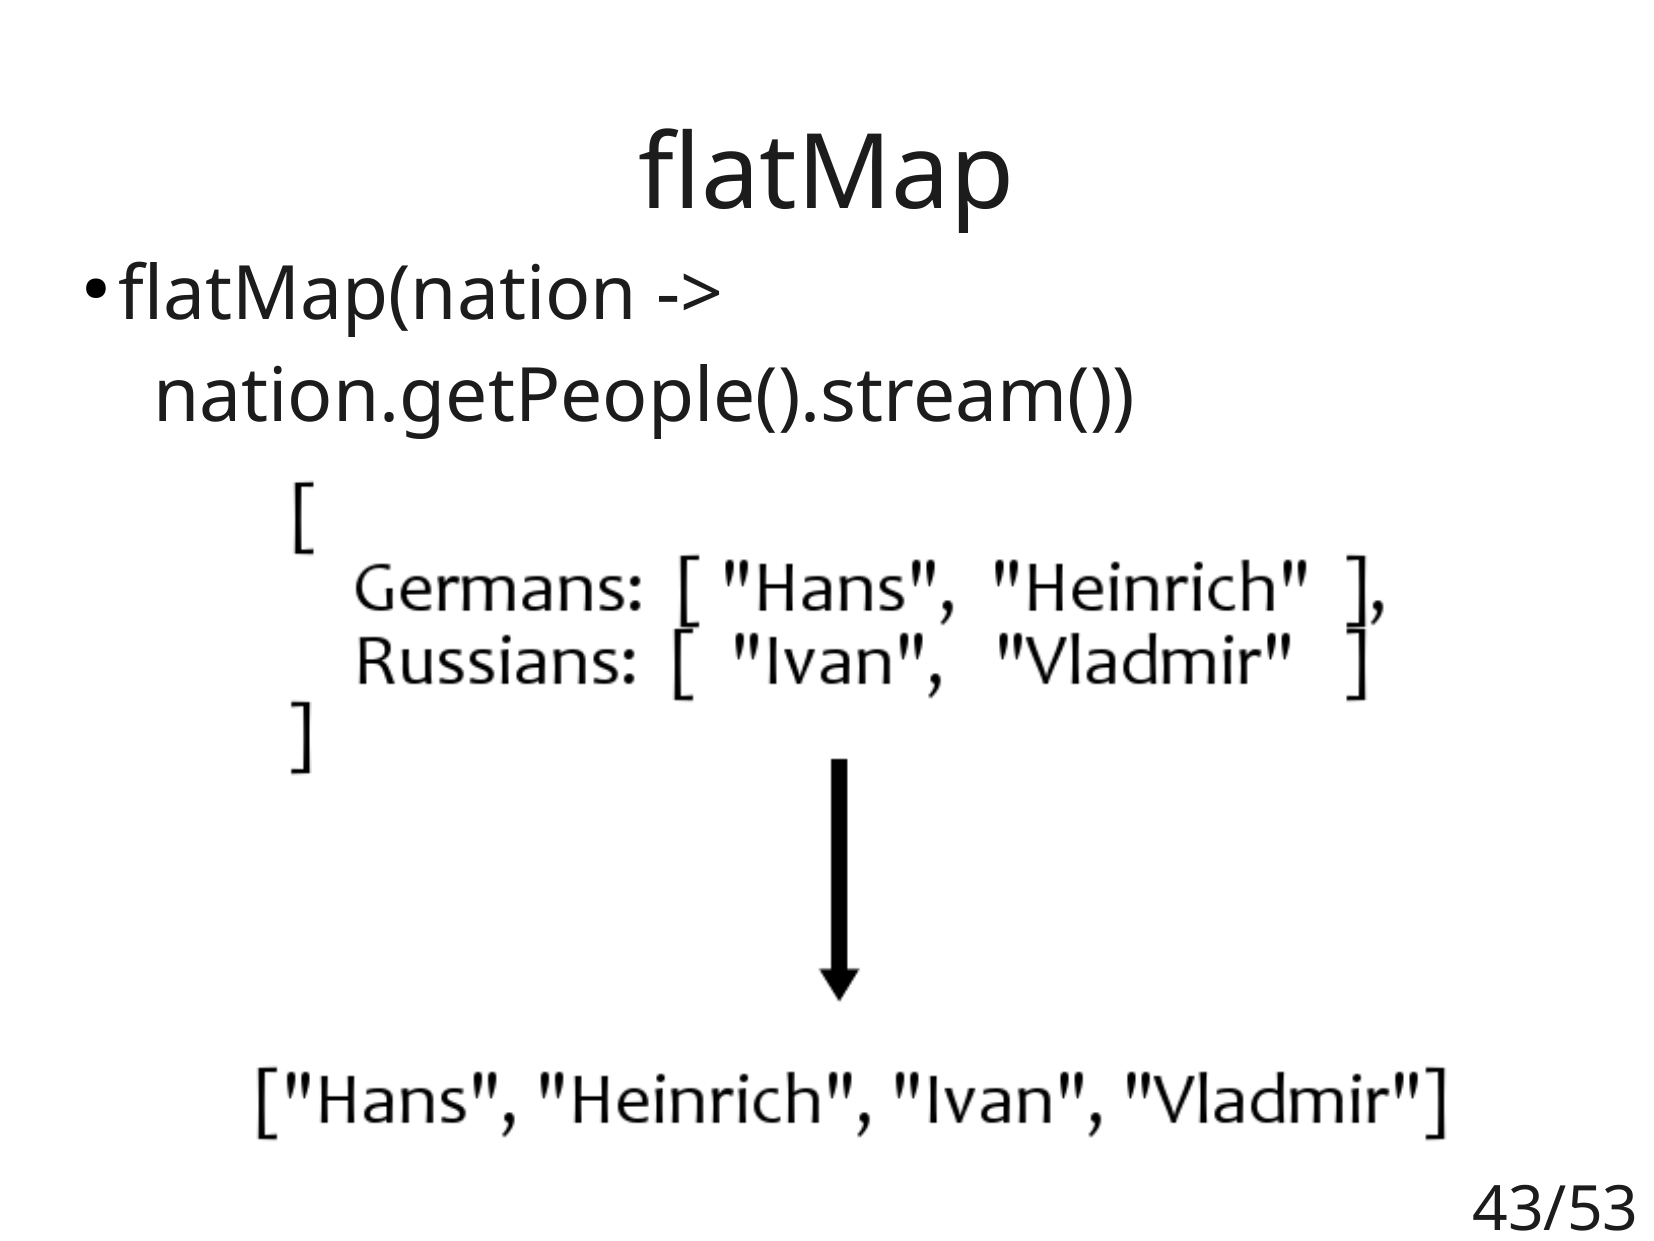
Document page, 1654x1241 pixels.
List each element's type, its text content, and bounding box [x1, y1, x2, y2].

subtitle flatMap(nation -> nation.getPeople().stream()) [82, 240, 1571, 1159]
title flatMap [82, 64, 1571, 240]
picture [243, 475, 1475, 1170]
text_box <numer>/53 [1071, 1155, 1654, 1241]
